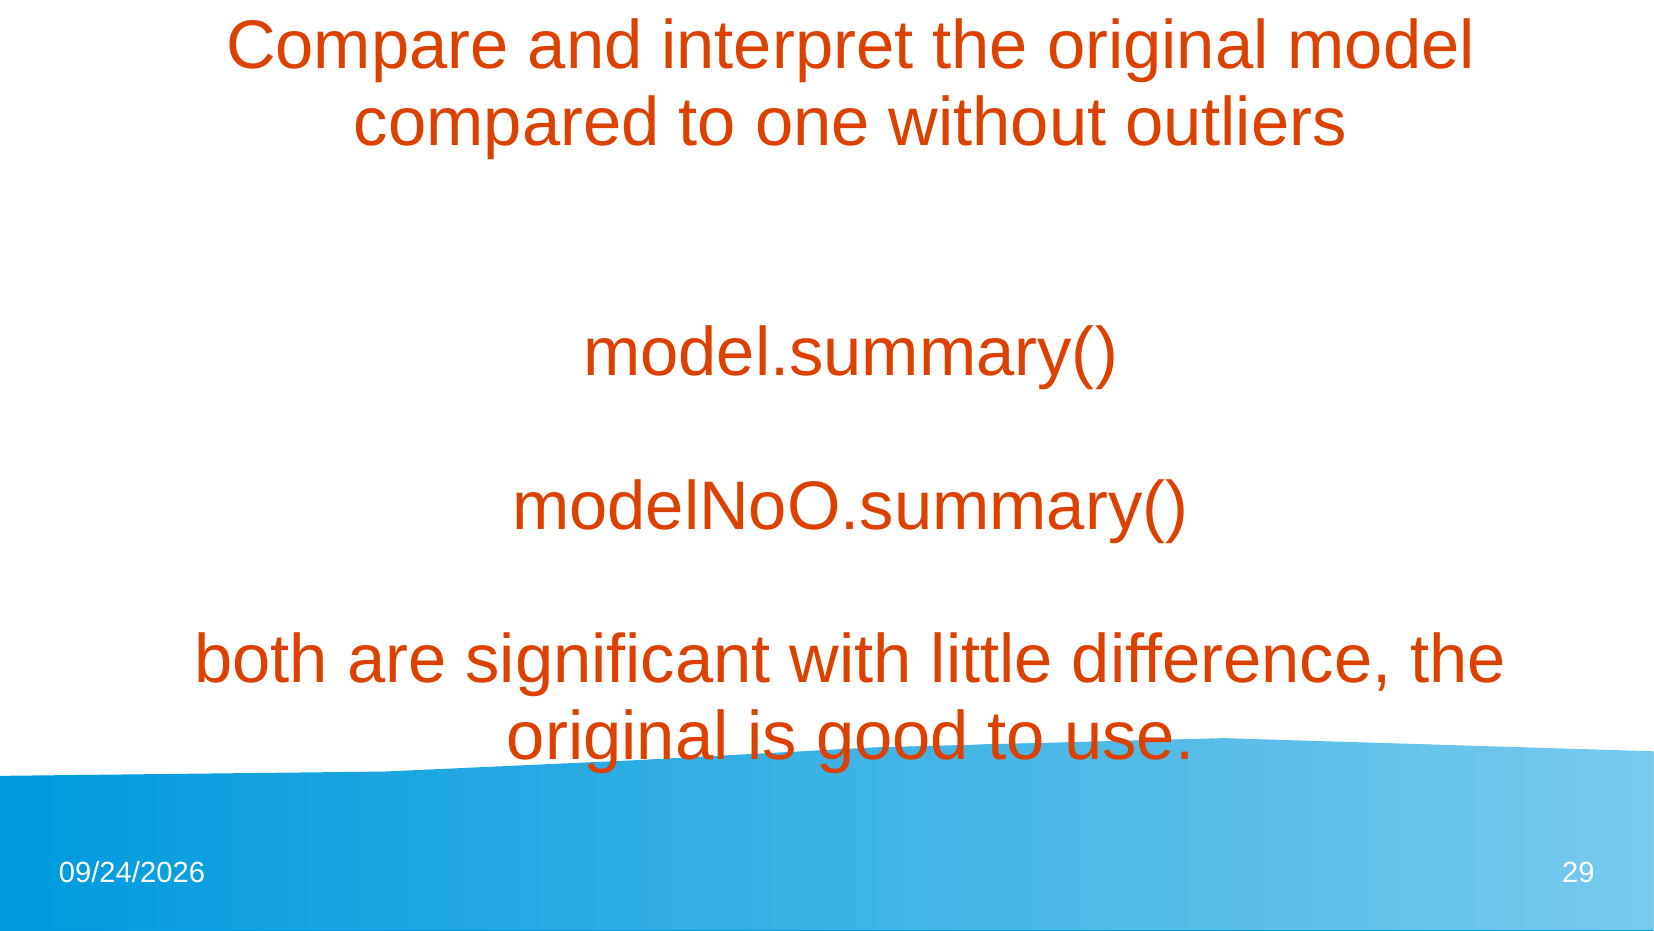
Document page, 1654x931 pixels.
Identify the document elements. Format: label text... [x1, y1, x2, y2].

title Compare and interpret the original model compared to one without outliers model.summary() modelNoO.summary() both are significant with little difference, the original is good to use. [112, 6, 1589, 931]
